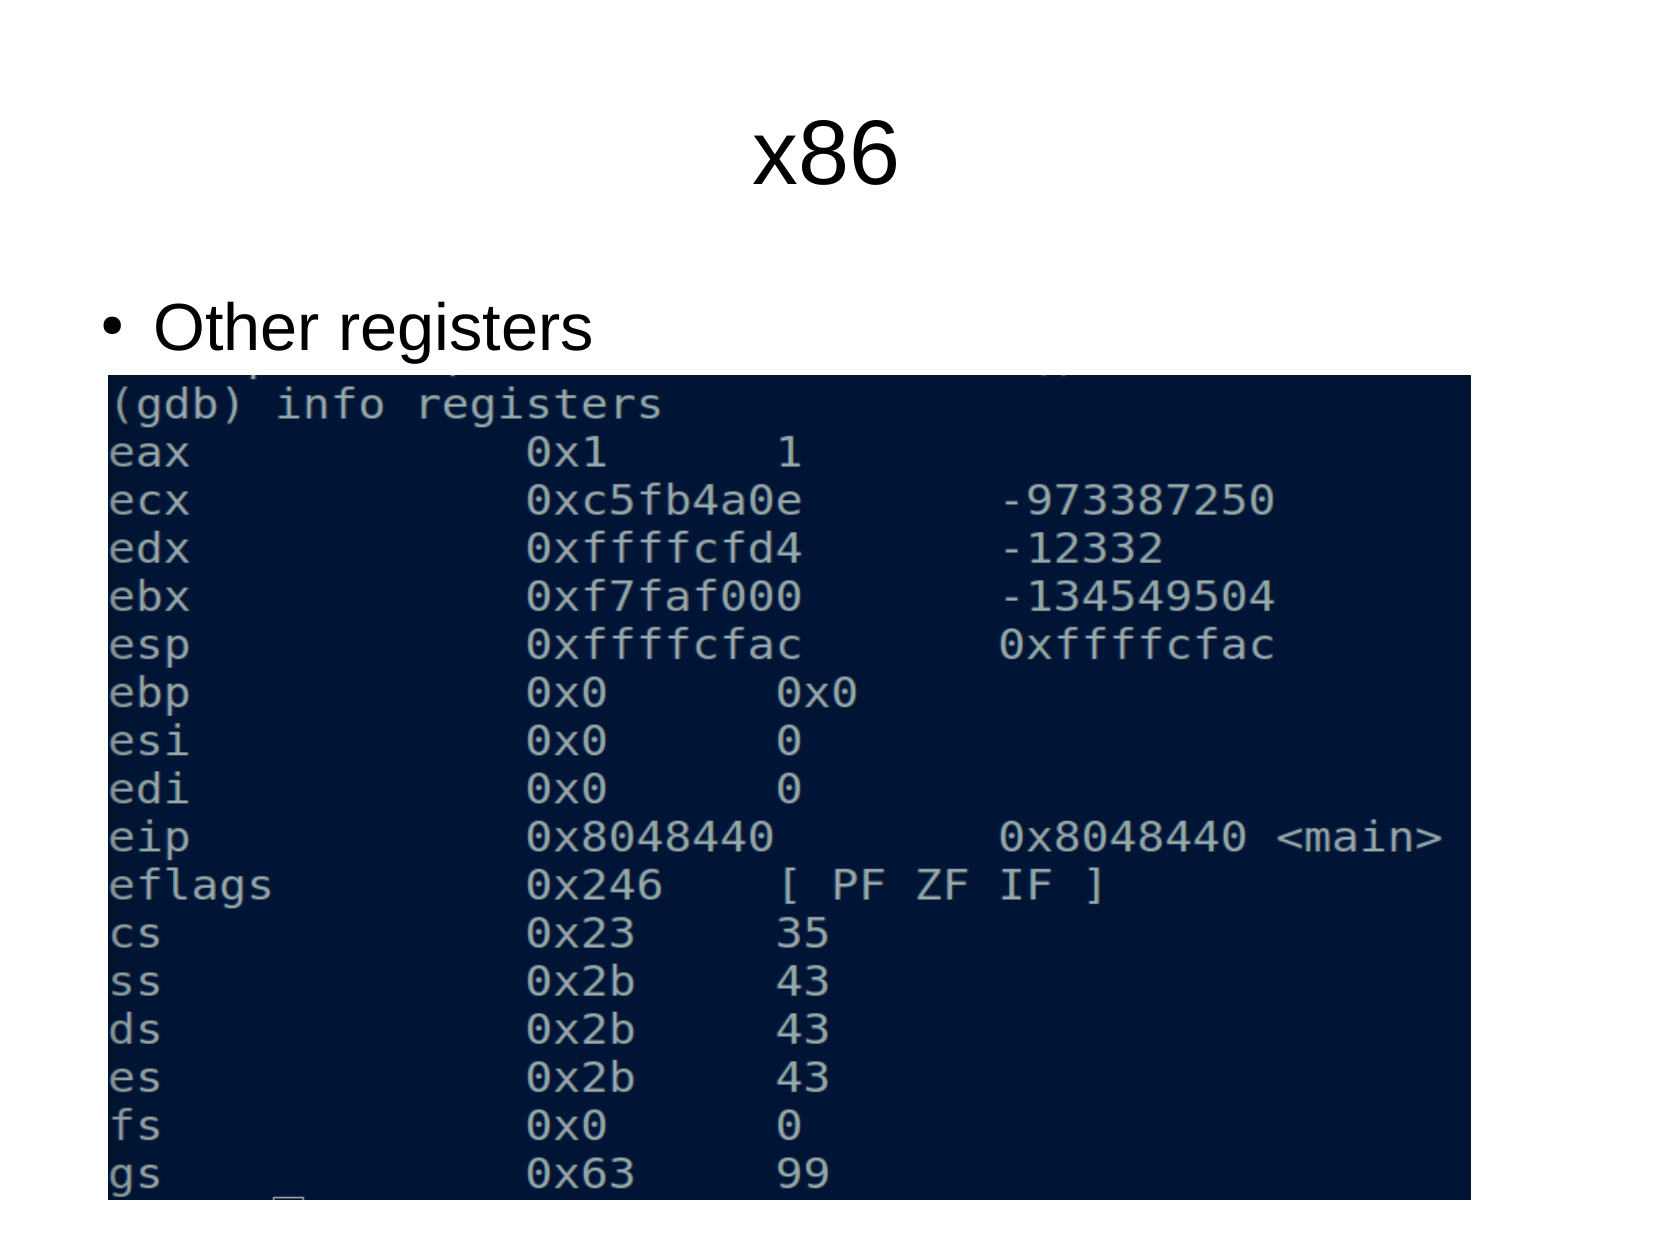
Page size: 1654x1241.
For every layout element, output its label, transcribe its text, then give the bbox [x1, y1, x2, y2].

list Other registers [82, 290, 1571, 1010]
title x86 [82, 49, 1571, 257]
picture [108, 375, 1471, 1201]
